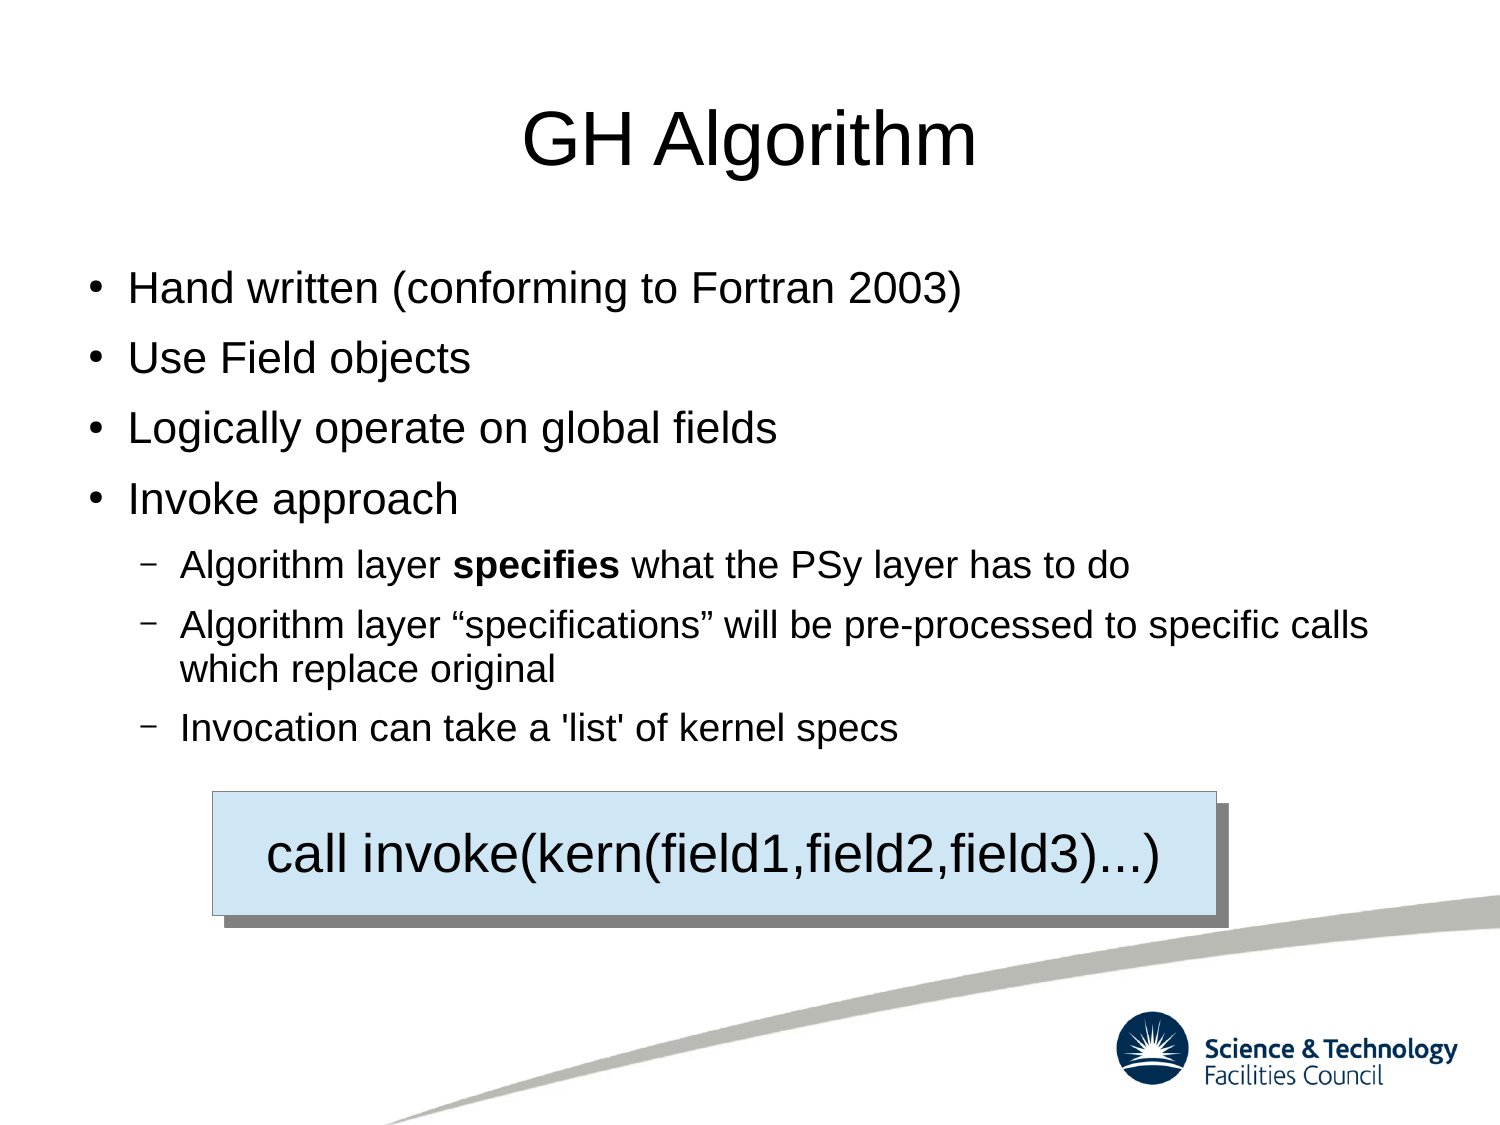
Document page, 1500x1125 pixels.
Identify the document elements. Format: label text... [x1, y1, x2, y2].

picture [371, 894, 1500, 1125]
title GH Algorithm [75, 44, 1425, 233]
text_box call invoke(kern(field1,field2,field3)...) [212, 791, 1217, 916]
list Hand written (conforming to Fortran 2003) Use Field objects Logically operate on global fields Invoke approach Algorithm layer specifies what the PSy layer has to do Algorithm layer “specifications” will be pre-processed to specific calls which replace original Invocation can take a 'list' of kernel specs [75, 263, 1395, 756]
